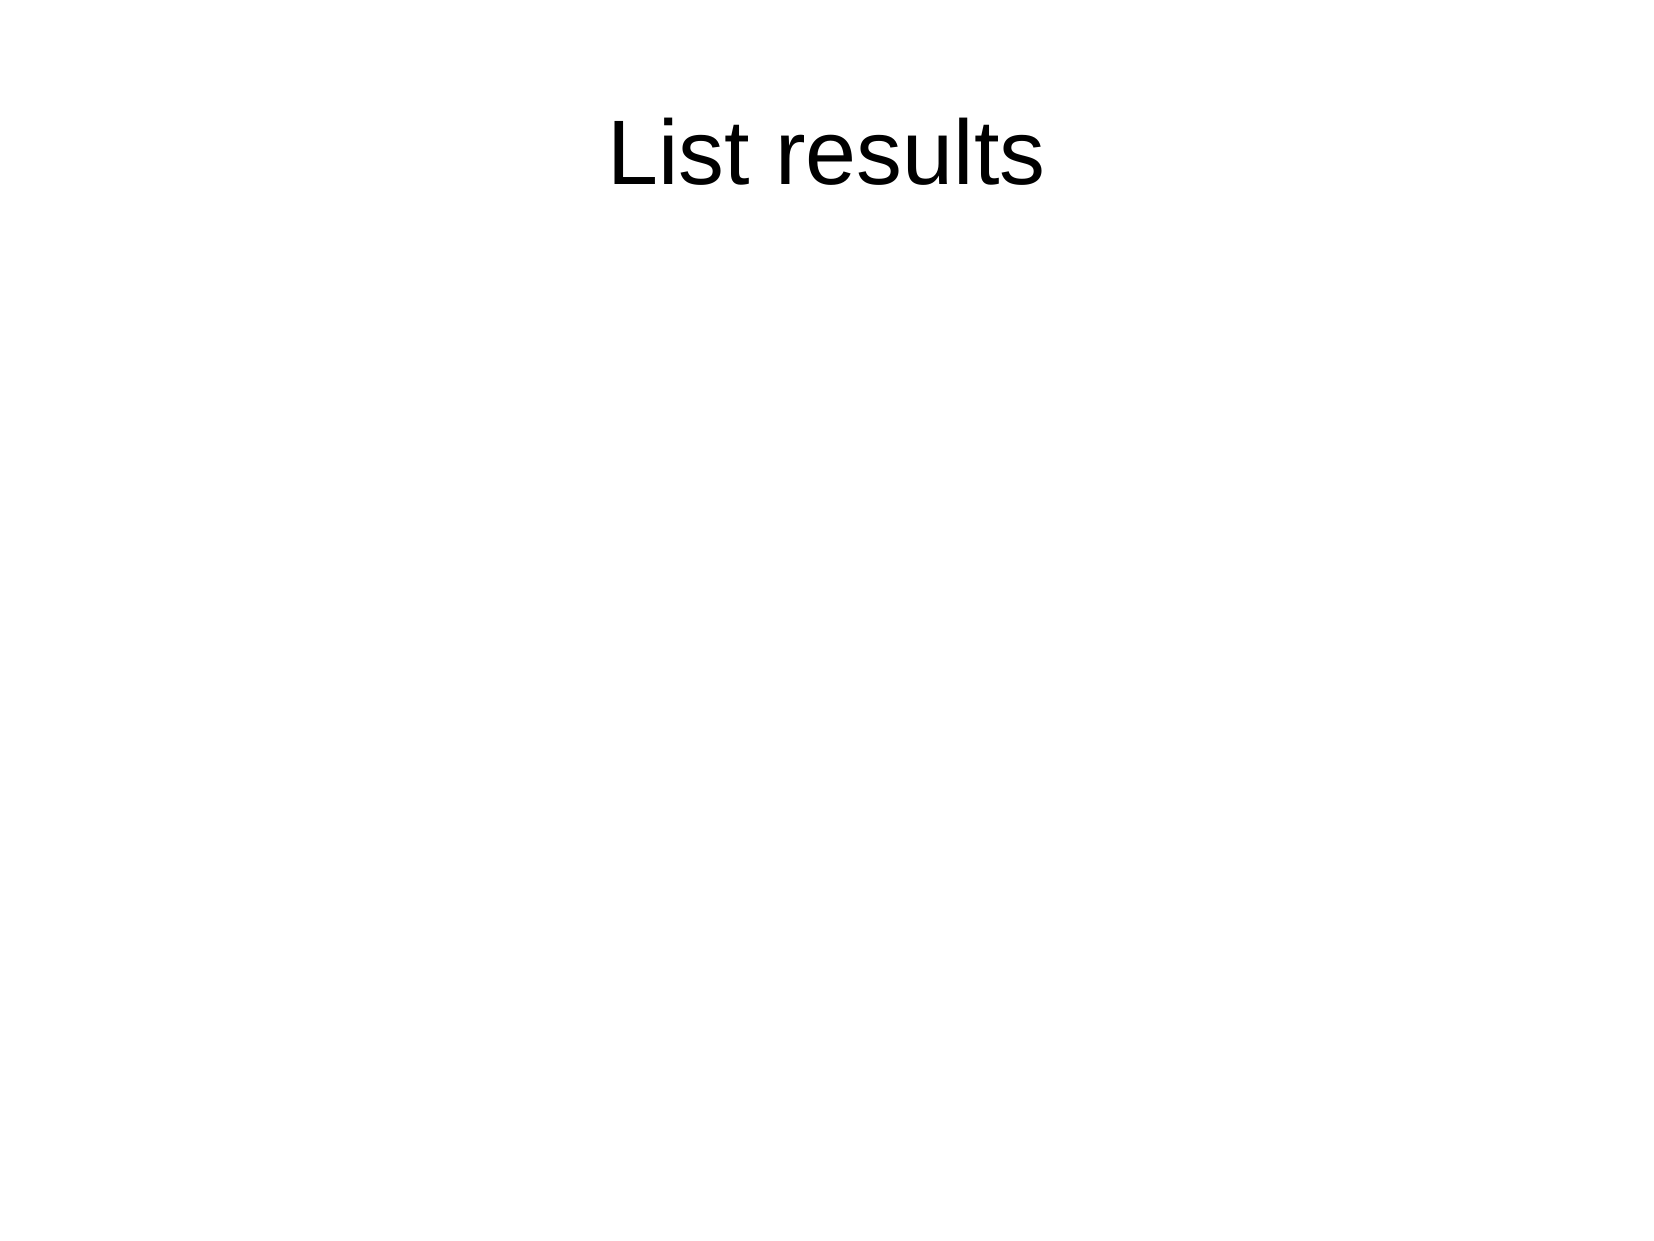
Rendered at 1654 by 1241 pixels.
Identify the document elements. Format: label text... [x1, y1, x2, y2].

title List results [82, 49, 1571, 257]
